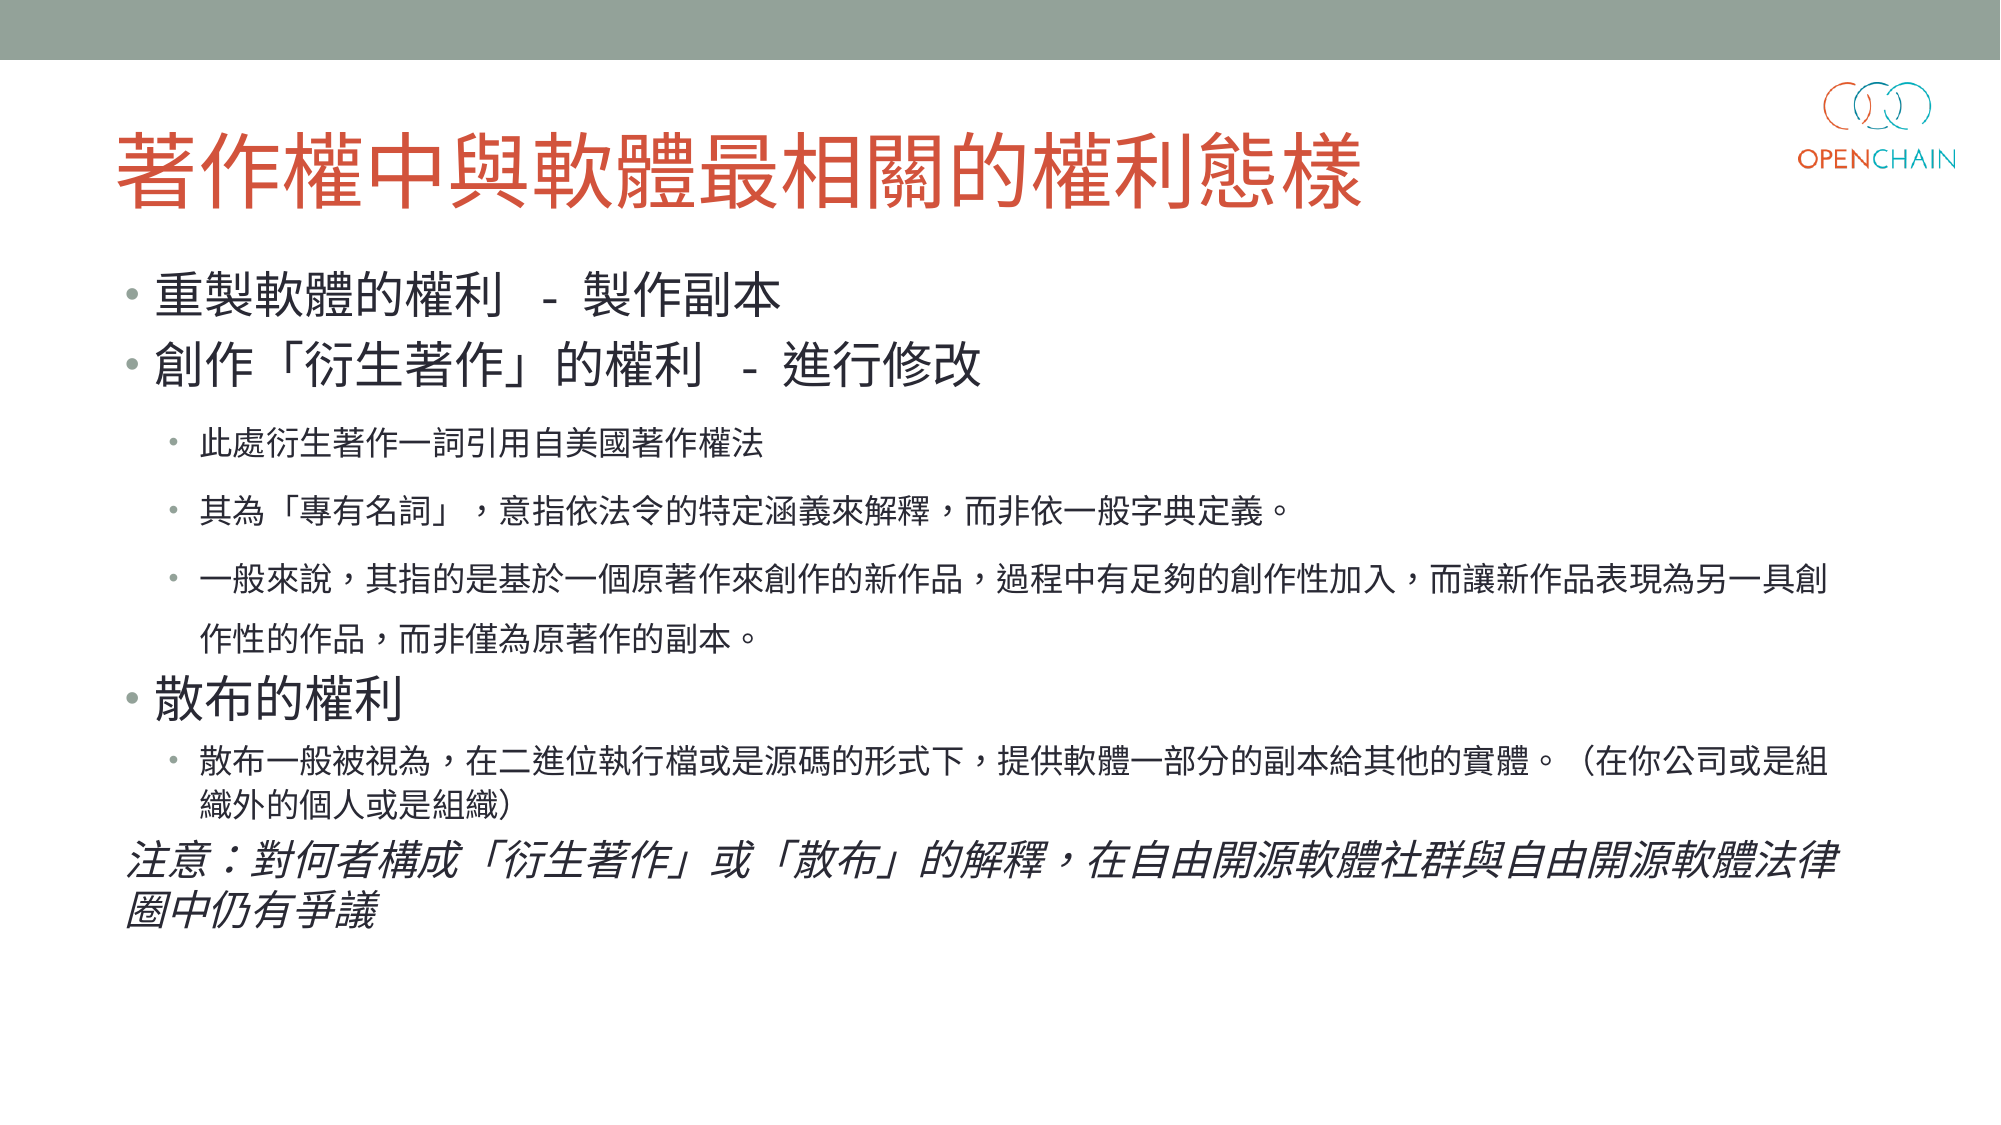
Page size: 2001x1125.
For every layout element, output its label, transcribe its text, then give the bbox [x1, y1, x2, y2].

title 著作權中與軟體最相關的權利態樣 [99, 87, 1900, 250]
picture [1798, 82, 1955, 169]
list 重製軟體的權利 - 製作副本 創作「衍生著作」的權利 - 進行修改 此處衍生著作一詞引用自美國著作權法 其為「專有名詞」，意指依法令的特定涵義來解釋，而非依一般字典定義。 一般來說，其指的是基於一個原著作來創作的新作品，過程中有足夠的創作性加入，而讓新作品表現為另一具創作性的作品，而非僅為原著作的副本。 散布的權利 散布一般被視為，在二進位執行檔或是源碼的形式下，提供軟體一部分的副本給其他的實體。（在你公司或是組織外的個人或是組織） 注意：對何者構成「衍生著作」或「散布」的解釋，在自由開源軟體社群與自由開源軟體法律圈中仍有爭議 [109, 255, 1863, 1122]
